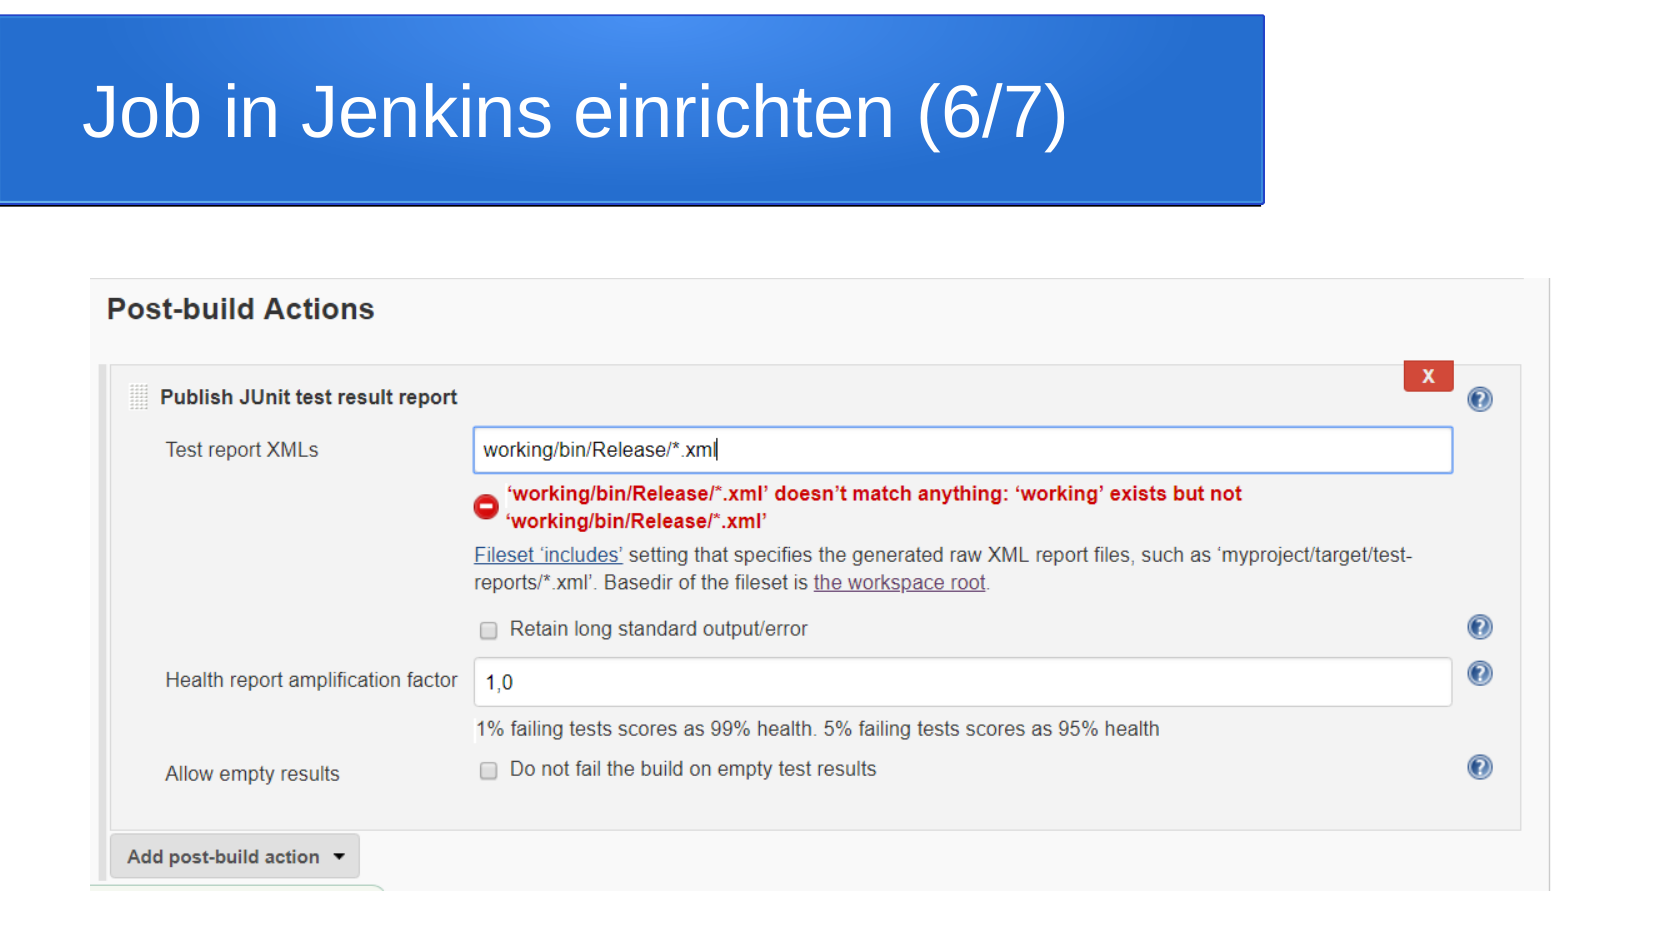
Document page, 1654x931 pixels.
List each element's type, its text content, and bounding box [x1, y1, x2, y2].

picture [90, 278, 1574, 891]
title Job in Jenkins einrichten (6/7) [82, 35, 1235, 189]
